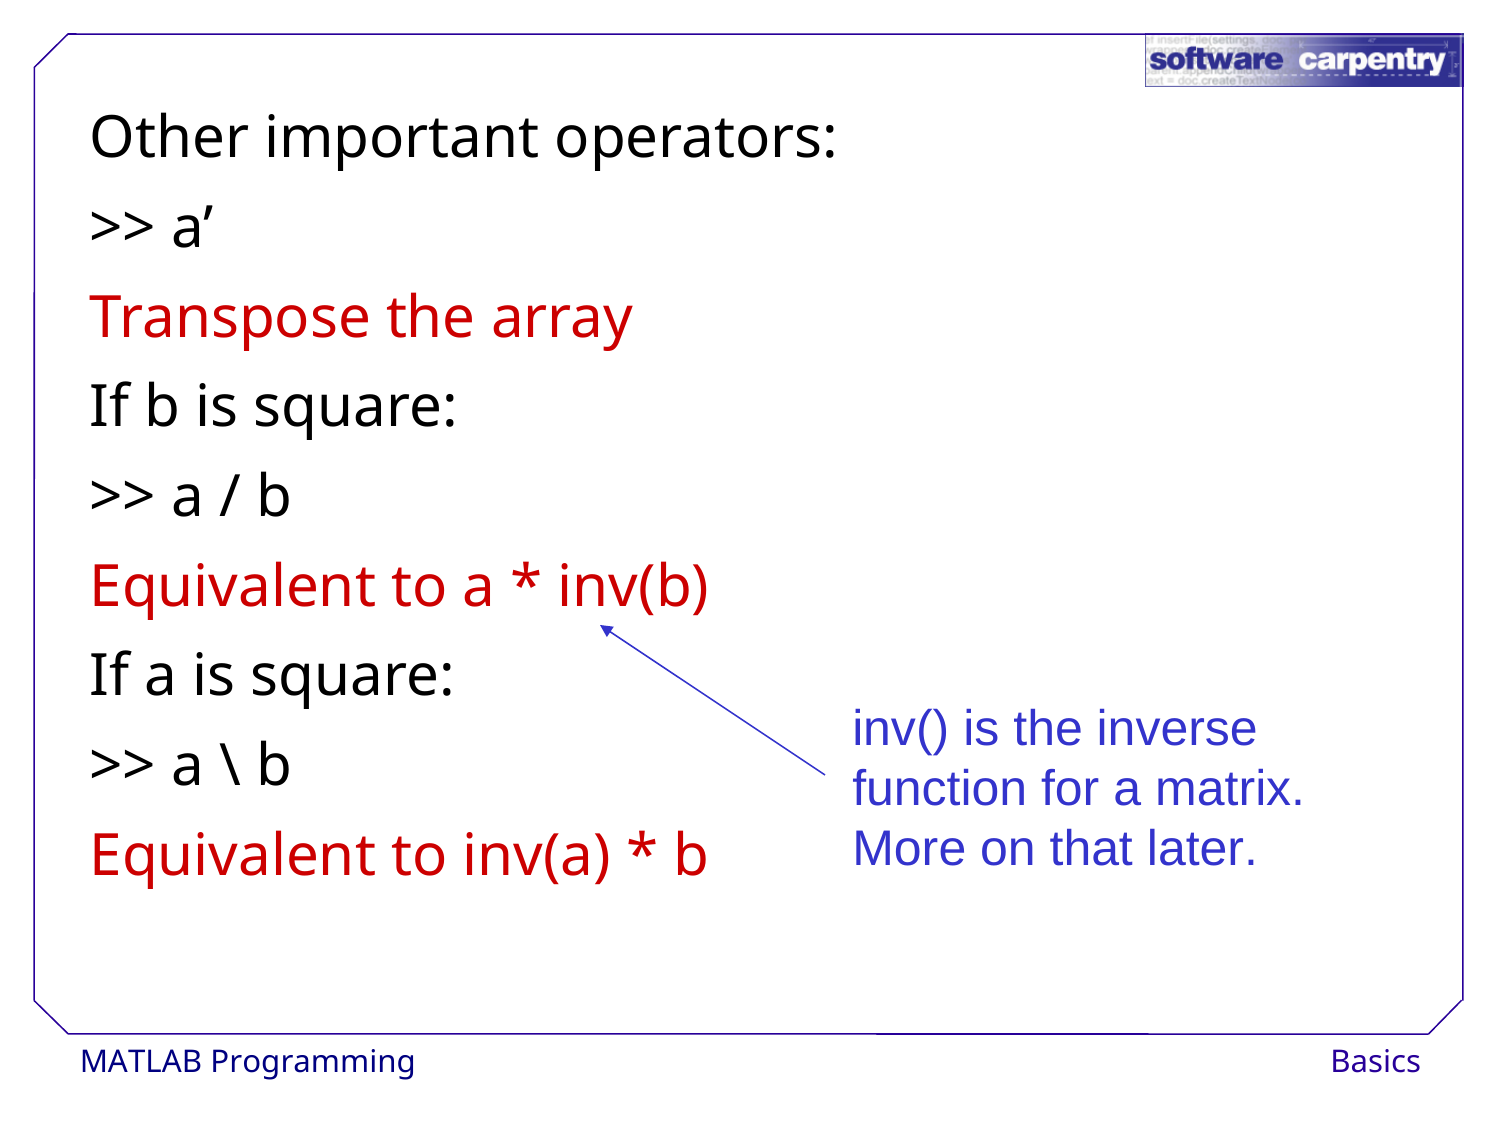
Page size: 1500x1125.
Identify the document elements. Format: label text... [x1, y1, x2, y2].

list Other important operators: >> a’ Transpose the array If b is square: >> a / b Equivalent to a * inv(b) If a is square: >> a \ b Equivalent to inv(a) * b [75, 99, 1426, 988]
picture [1145, 33, 1464, 87]
text_box inv() is the inverse function for a matrix. More on that later. [837, 687, 1438, 883]
